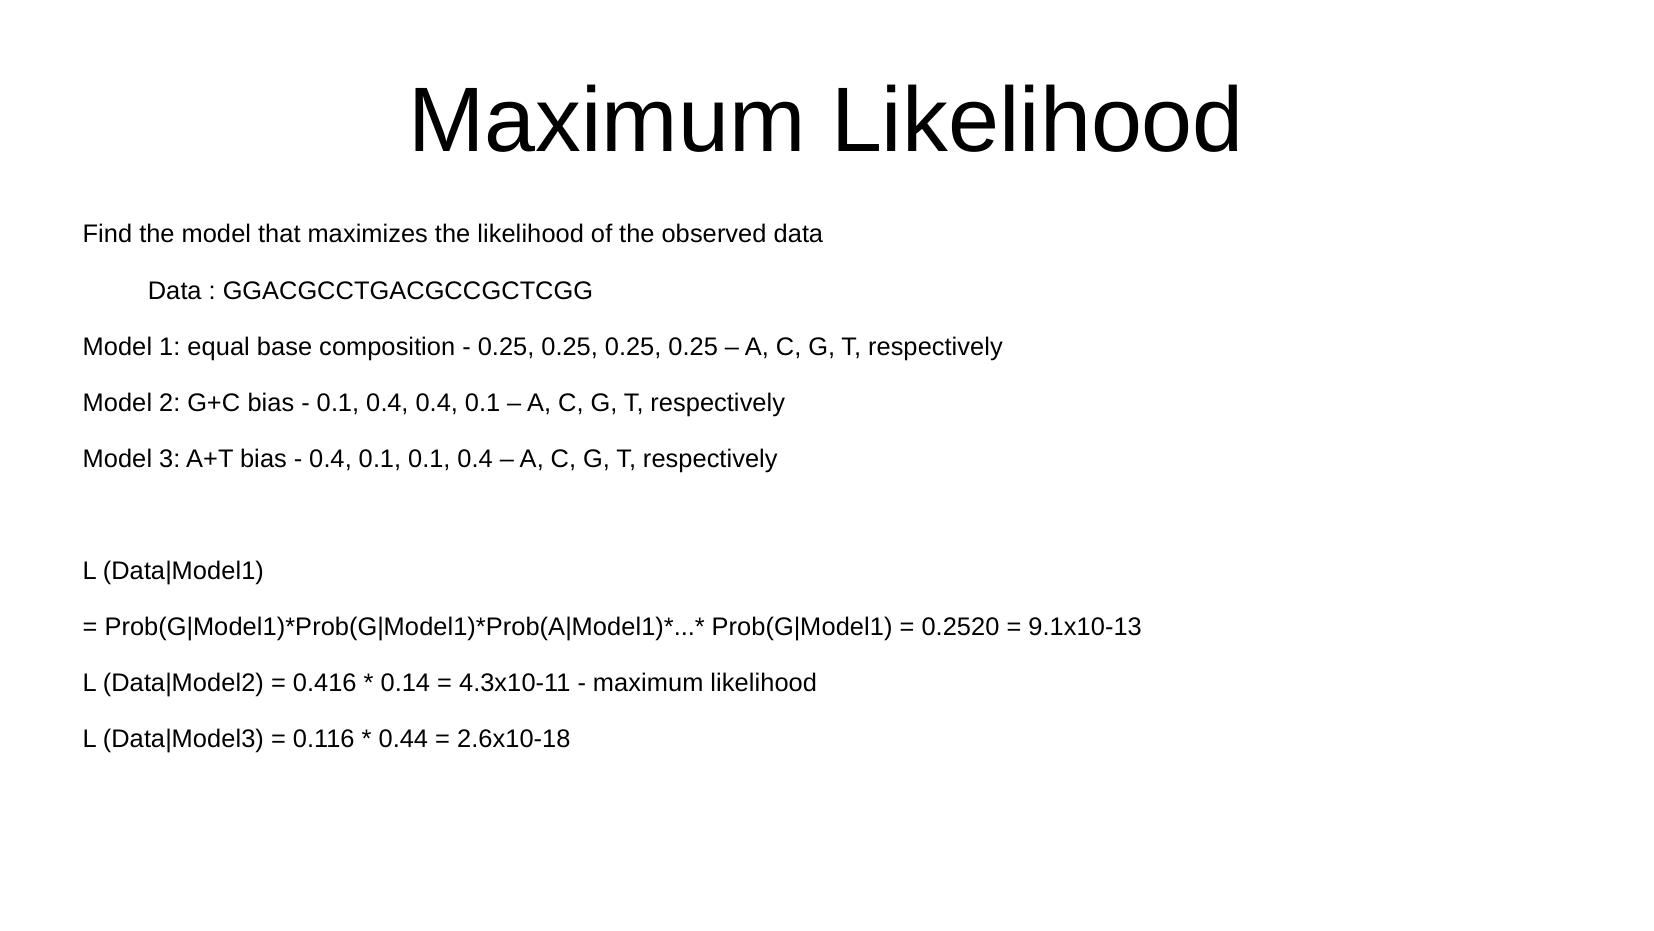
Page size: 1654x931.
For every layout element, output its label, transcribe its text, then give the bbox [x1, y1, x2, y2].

list Find the model that maximizes the likelihood of the observed data Data : GGACGCCTGACGCCGCTCGG Model 1: equal base composition - 0.25, 0.25, 0.25, 0.25 – A, C, G, T, respectively Model 2: G+C bias - 0.1, 0.4, 0.4, 0.1 – A, C, G, T, respectively Model 3: A+T bias - 0.4, 0.1, 0.1, 0.4 – A, C, G, T, respectively L (Data|Model1) = Prob(G|Model1)*Prob(G|Model1)*Prob(A|Model1)*...* Prob(G|Model1) = 0.2520 = 9.1x10-13 L (Data|Model2) = 0.416 * 0.14 = 4.3x10-11 - maximum likelihood L (Data|Model3) = 0.116 * 0.44 = 2.6x10-18 [82, 217, 1571, 758]
title Maximum Likelihood [82, 37, 1571, 193]
